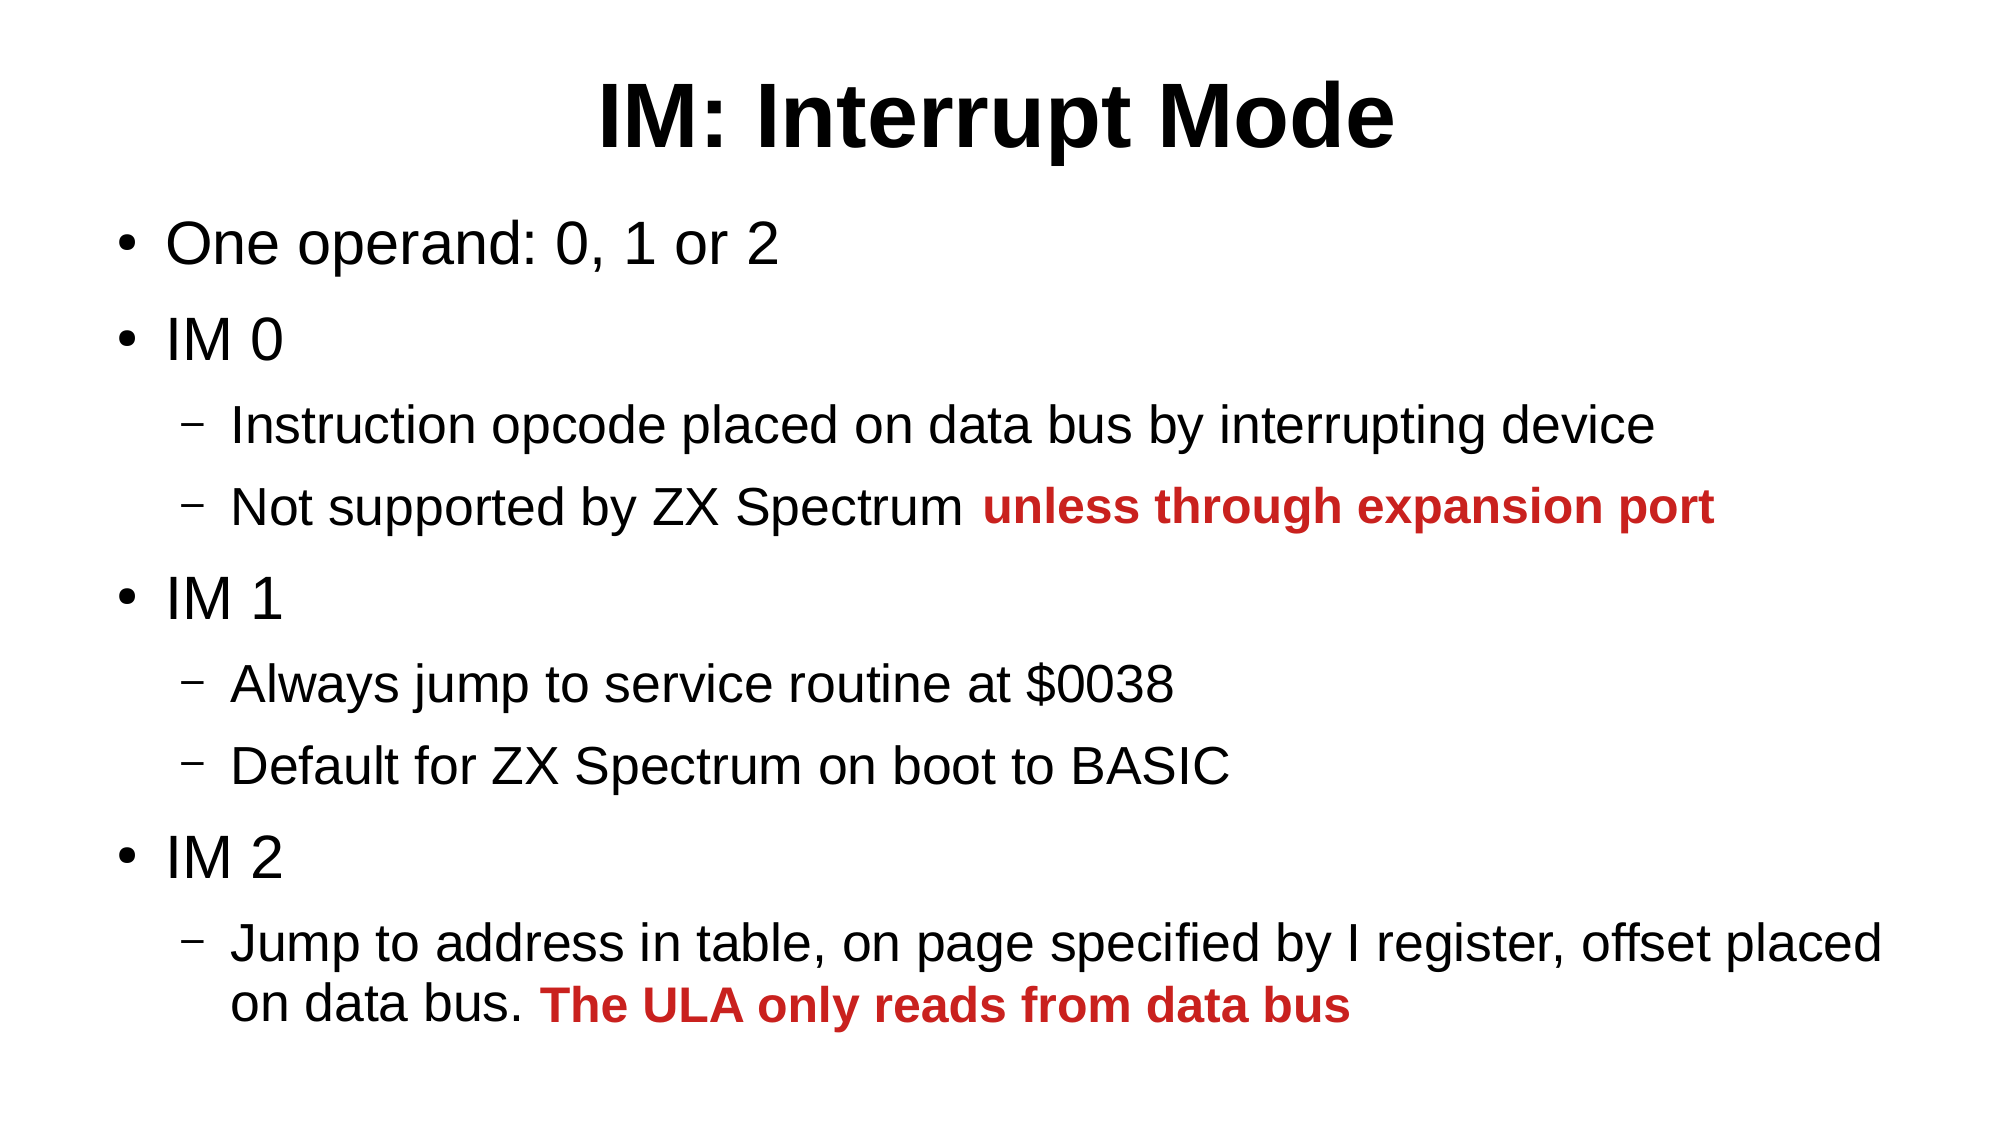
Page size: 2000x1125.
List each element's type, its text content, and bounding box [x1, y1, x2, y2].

list One operand: 0, 1 or 2 IM 0 Instruction opcode placed on data bus by interrupting device Not supported by ZX Spectrum IM 1 Always jump to service routine at $0038 Default for ZX Spectrum on boot to BASIC IM 2 Jump to address in table, on page specified by I register, offset placed on data bus. [99, 209, 1921, 1036]
title IM: Interrupt Mode [90, 6, 1906, 225]
text_box The ULA only reads from data bus [525, 970, 1367, 1041]
text_box unless through expansion port [967, 470, 1731, 542]
